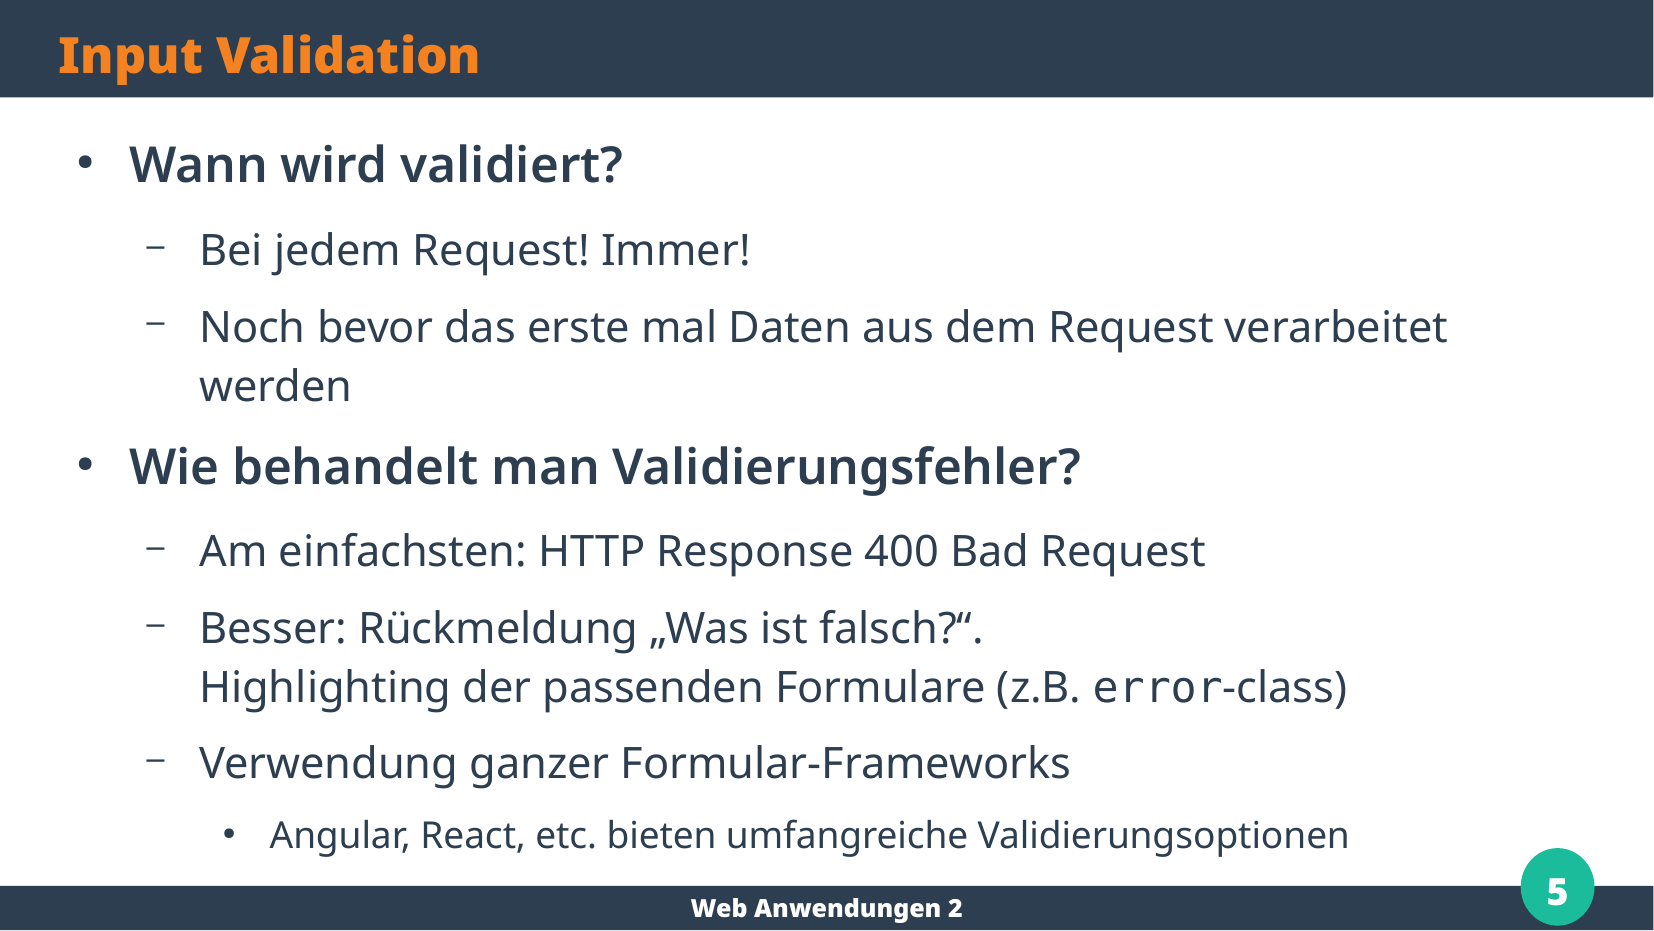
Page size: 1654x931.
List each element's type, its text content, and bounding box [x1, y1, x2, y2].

list Wann wird validiert? Bei jedem Request! Immer! Noch bevor das erste mal Daten aus dem Request verarbeitet werden Wie behandelt man Validierungsfehler? Am einfachsten: HTTP Response 400 Bad Request Besser: Rückmeldung „Was ist falsch?“. Highlighting der passenden Formulare (z.B. error-class) Verwendung ganzer Formular-Frameworks Angular, React, etc. bieten umfangreiche Validierungsoptionen [59, 129, 1595, 864]
title Input Validation [59, 8, 1595, 89]
